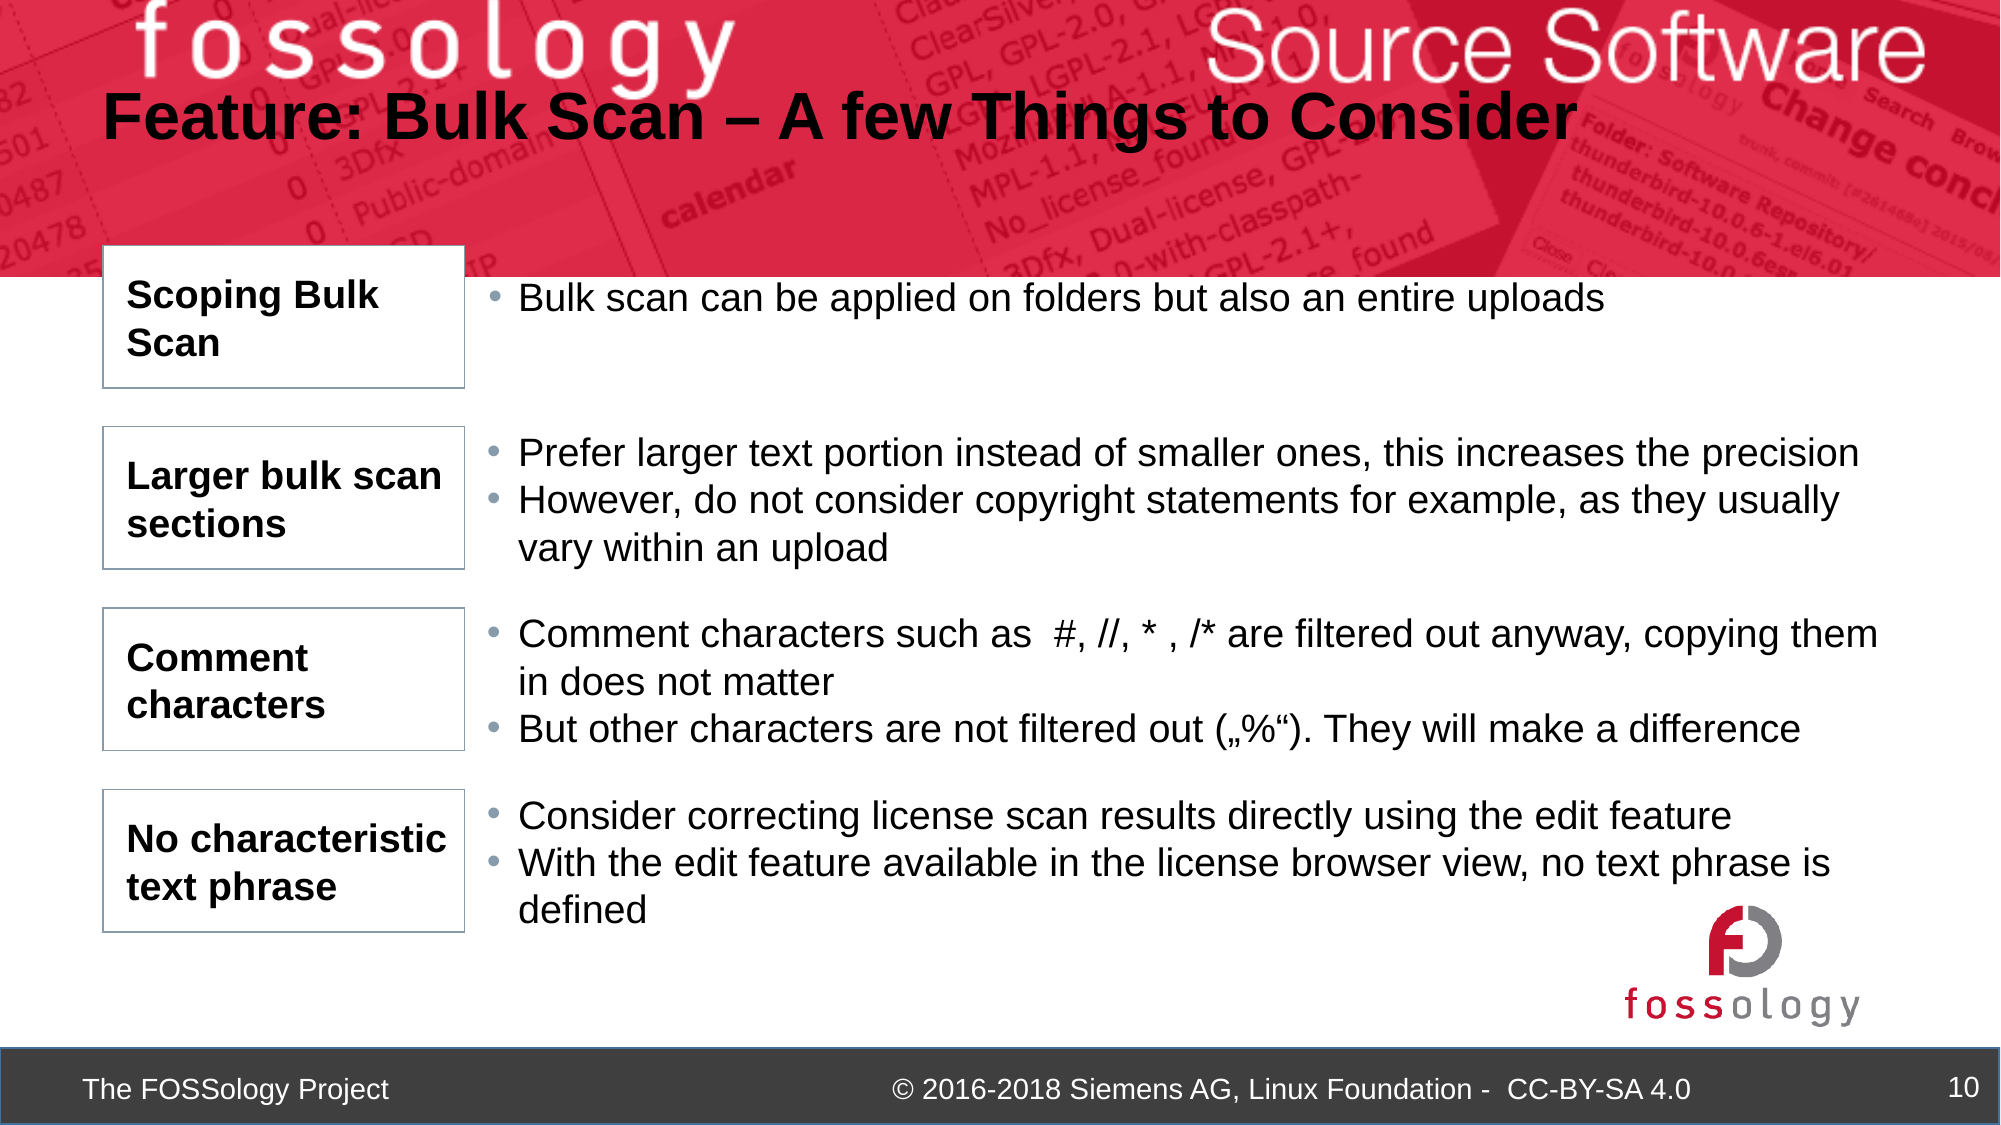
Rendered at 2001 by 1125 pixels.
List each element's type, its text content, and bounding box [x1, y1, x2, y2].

text_box Scoping Bulk Scan [102, 245, 465, 389]
text_box Bulk scan can be applied on folders but also an entire uploads [486, 272, 1914, 362]
text_box Prefer larger text portion instead of smaller ones, this increases the precision However, do not consider copyright statements for example, as they usually vary within an upload [486, 430, 1914, 566]
picture [0, 0, 2001, 277]
text_box Feature: Bulk Scan – A few Things to Consider [0, 0, 2000, 191]
text_box Comment characters such as #, //, * , /* are filtered out anyway, copying them in does not matter But other characters are not filtered out („%“). They will make a difference [486, 611, 1914, 747]
text_box No characteristic text phrase [102, 789, 465, 932]
text_box Larger bulk scan sections [102, 426, 465, 570]
text_box Consider correcting license scan results directly using the edit feature With the edit feature available in the license browser view, no text phrase is defined [486, 793, 1963, 928]
text_box Comment characters [102, 607, 465, 751]
picture [1621, 928, 1863, 1030]
